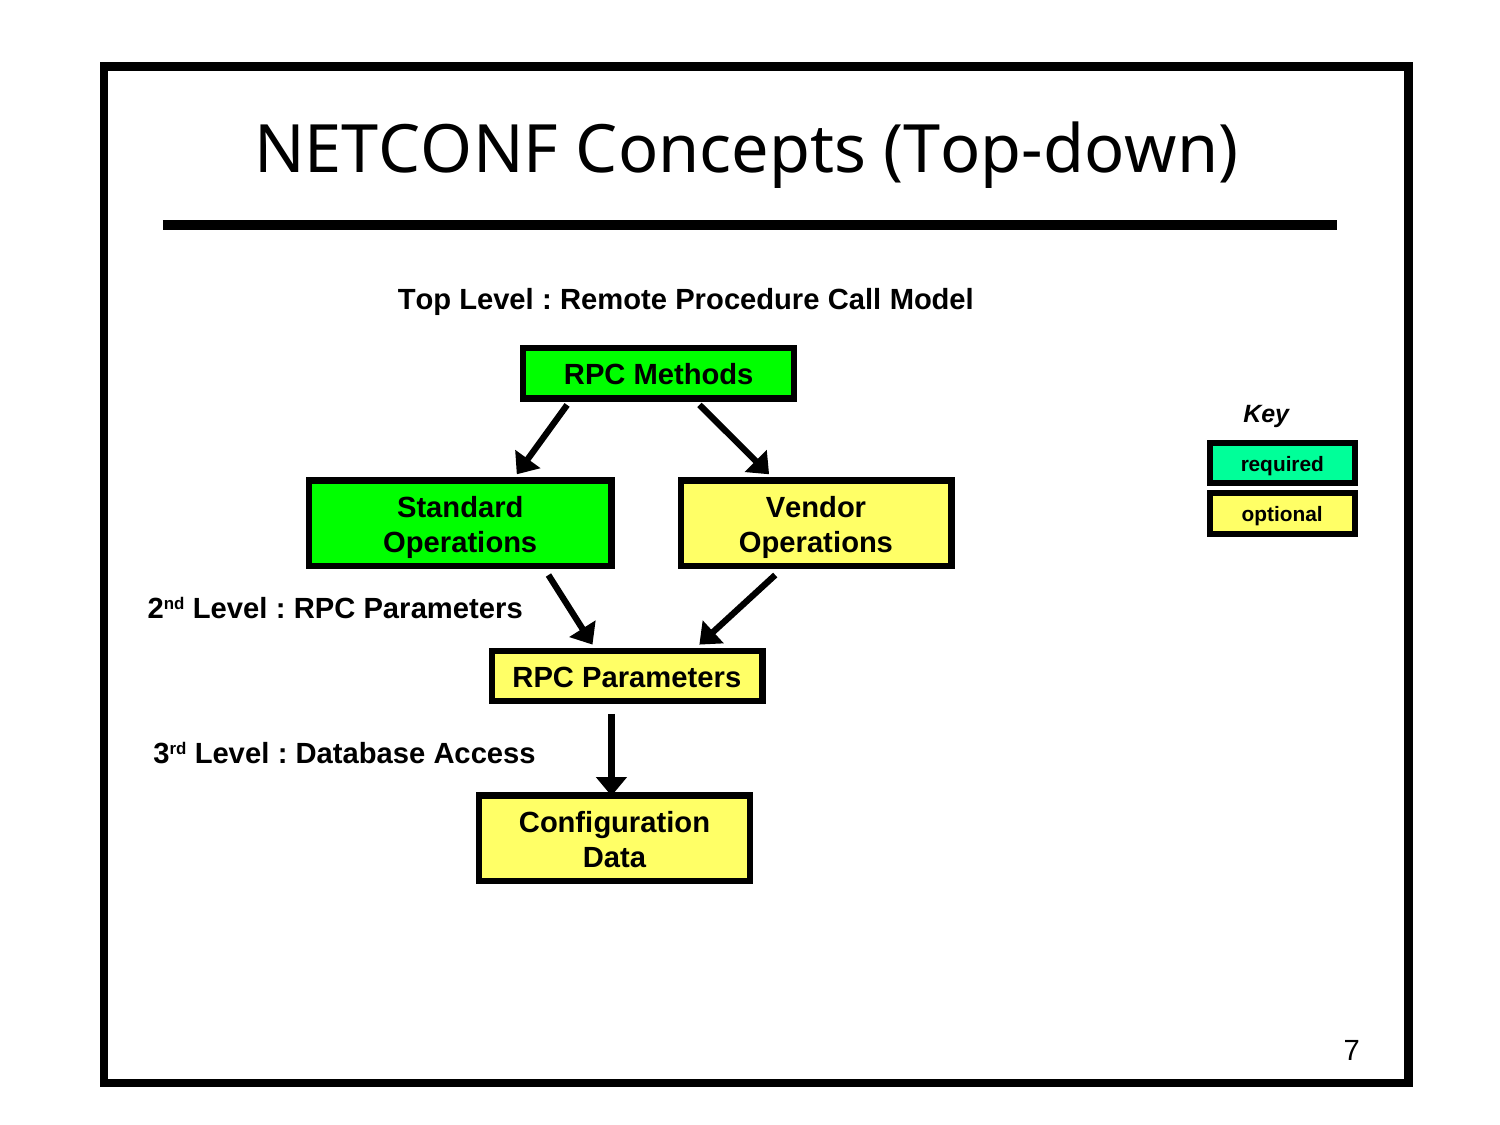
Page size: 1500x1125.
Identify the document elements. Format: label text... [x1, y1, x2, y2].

text_box Standard Operations [309, 480, 612, 566]
text_box RPC Parameters [491, 650, 763, 702]
text_box 3rd Level : Database Access [138, 726, 552, 777]
text_box optional [1209, 493, 1355, 534]
text_box RPC Methods [523, 348, 795, 399]
text_box Key [1228, 389, 1305, 436]
text_box required [1209, 442, 1355, 484]
text_box 2nd Level : RPC Parameters [132, 581, 539, 632]
text_box Configuration Data [479, 795, 751, 881]
text_box Top Level : Remote Procedure Call Model [383, 272, 990, 324]
title NETCONF Concepts (Top-down) [162, 87, 1332, 200]
text_box Vendor Operations [680, 480, 952, 566]
